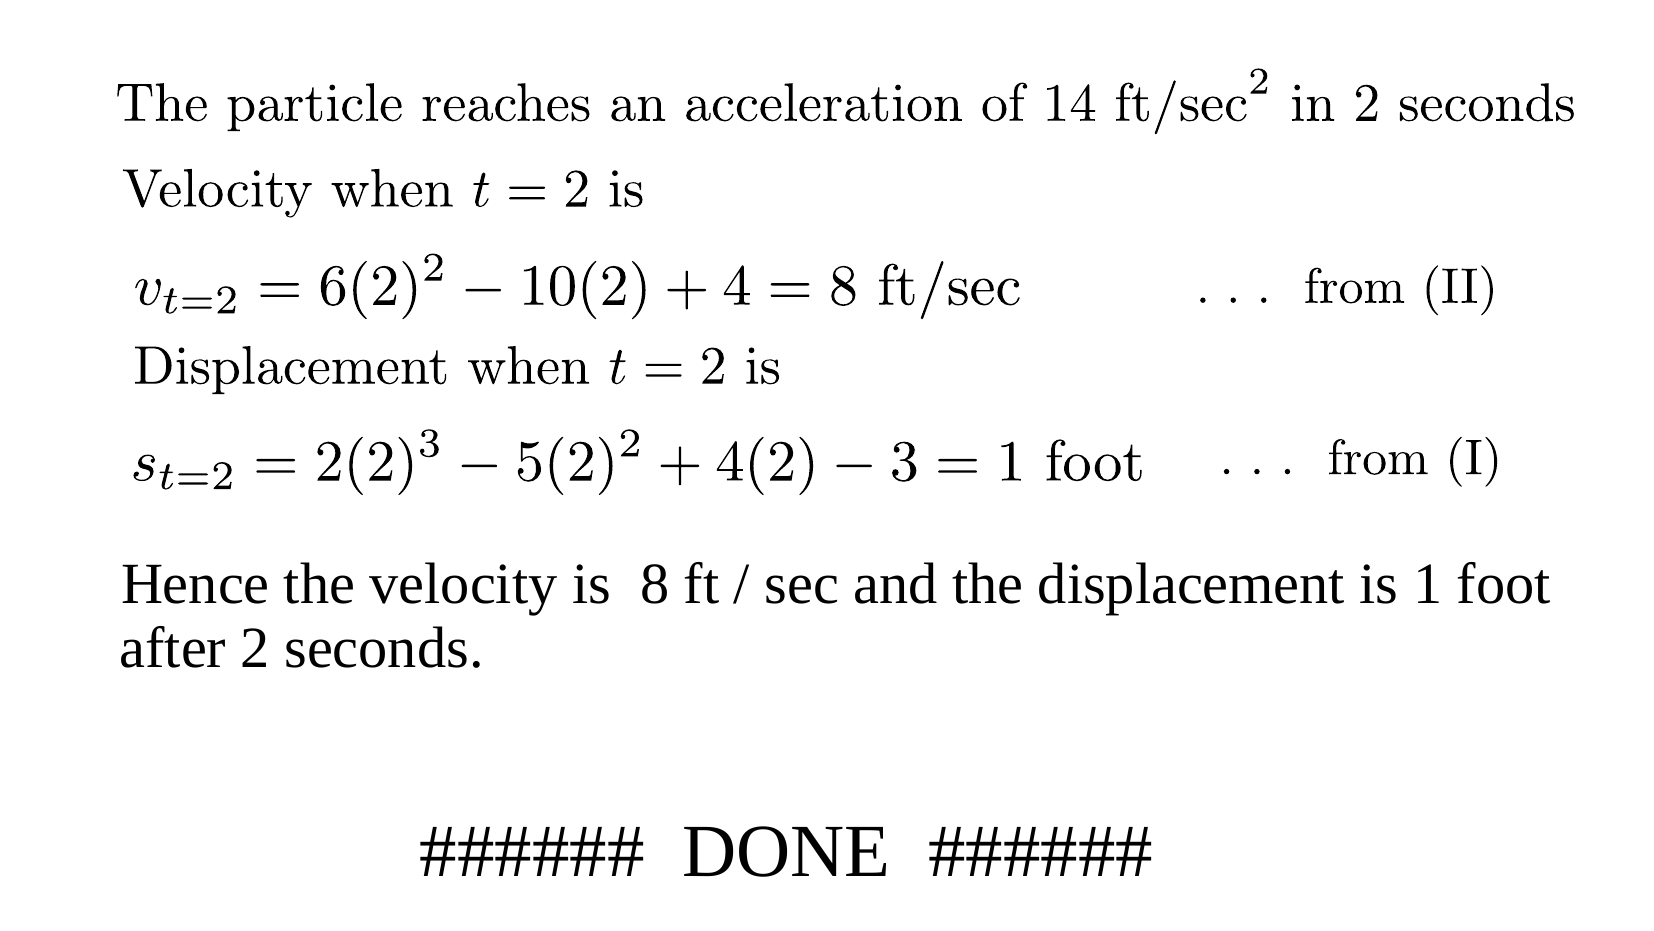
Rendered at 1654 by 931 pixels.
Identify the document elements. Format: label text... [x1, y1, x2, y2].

text_box [117, 68, 1574, 135]
text_box [135, 253, 1020, 320]
text_box [123, 168, 643, 218]
title Hence the velocity is 8 ft / sec and the displacement is 1 foot after 2 seconds. ###### DONE ###### [47, 37, 1607, 896]
text_box [1198, 265, 1493, 316]
text_box [133, 429, 1142, 496]
text_box [1222, 436, 1498, 487]
text_box [135, 346, 780, 395]
